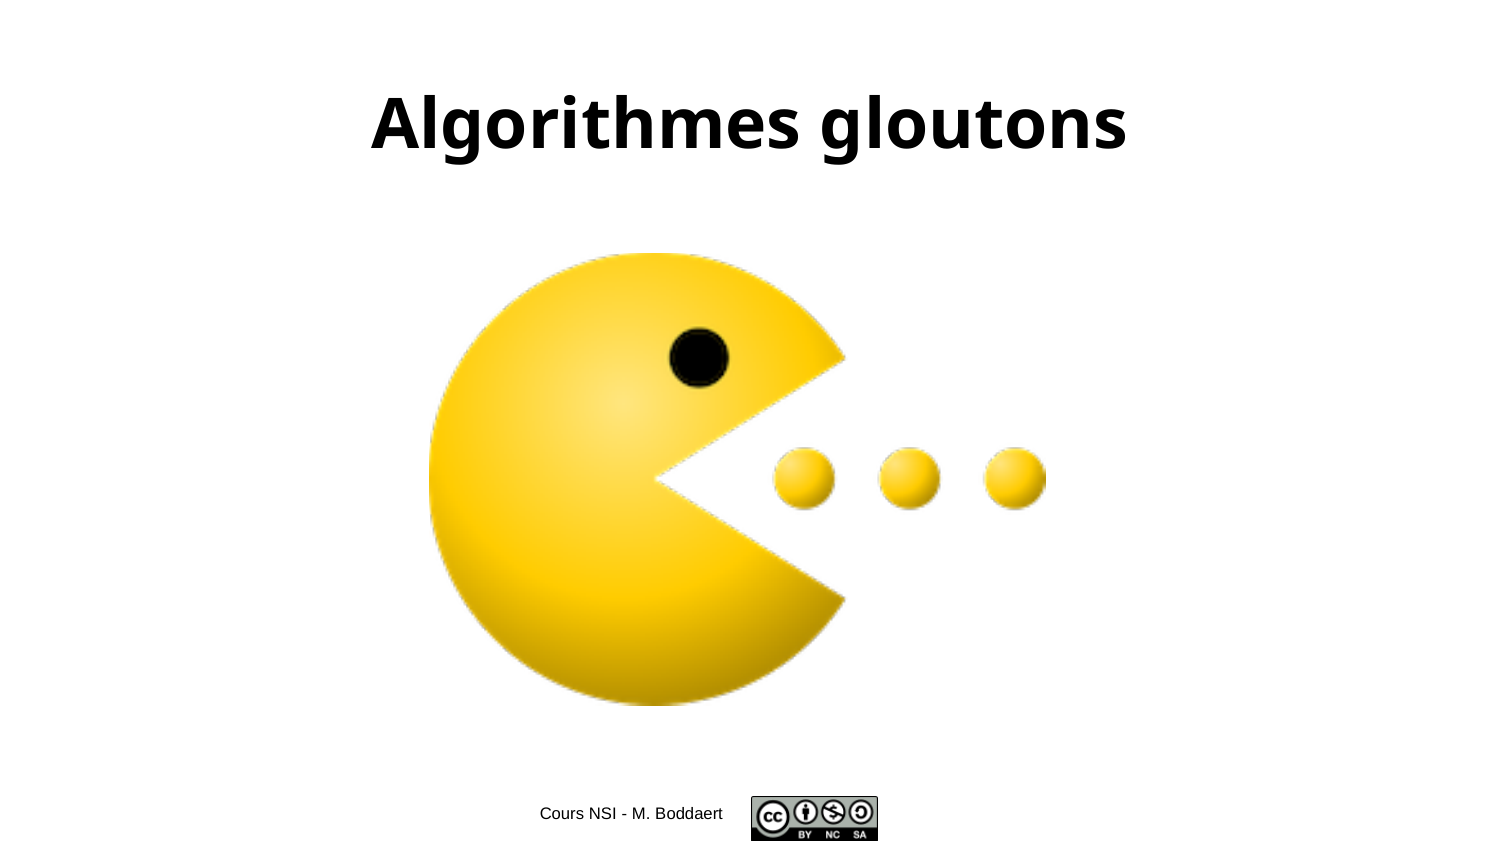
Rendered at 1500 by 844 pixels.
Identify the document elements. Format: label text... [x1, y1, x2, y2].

picture [751, 796, 878, 841]
title Algorithmes gloutons [51, 63, 1449, 178]
picture [429, 253, 1046, 706]
